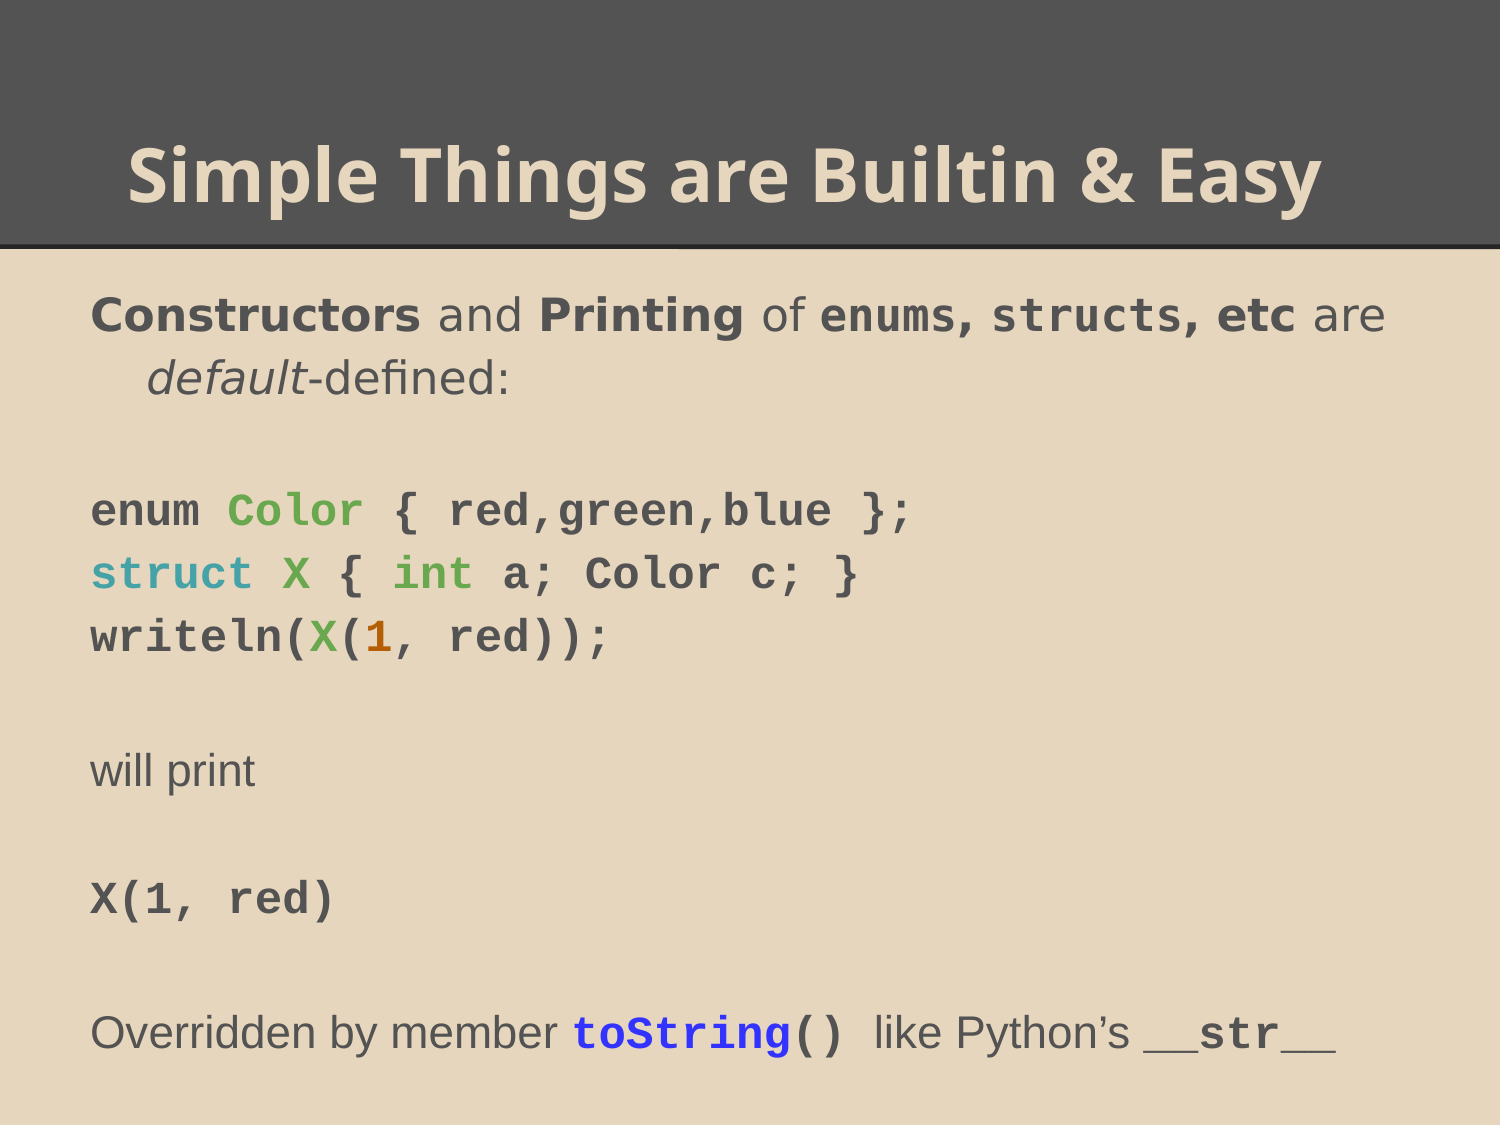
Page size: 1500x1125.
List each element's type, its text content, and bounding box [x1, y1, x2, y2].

title Simple Things are Builtin & Easy [75, 45, 1425, 233]
list Constructors and Printing of enums, structs, etc are default-defined: enum Color { red,green,blue }; struct X { int a; Color c; } writeln(X(1, red)); will print X(1, red) Overridden by member toString() like Python’s __str__ [75, 262, 1425, 1078]
